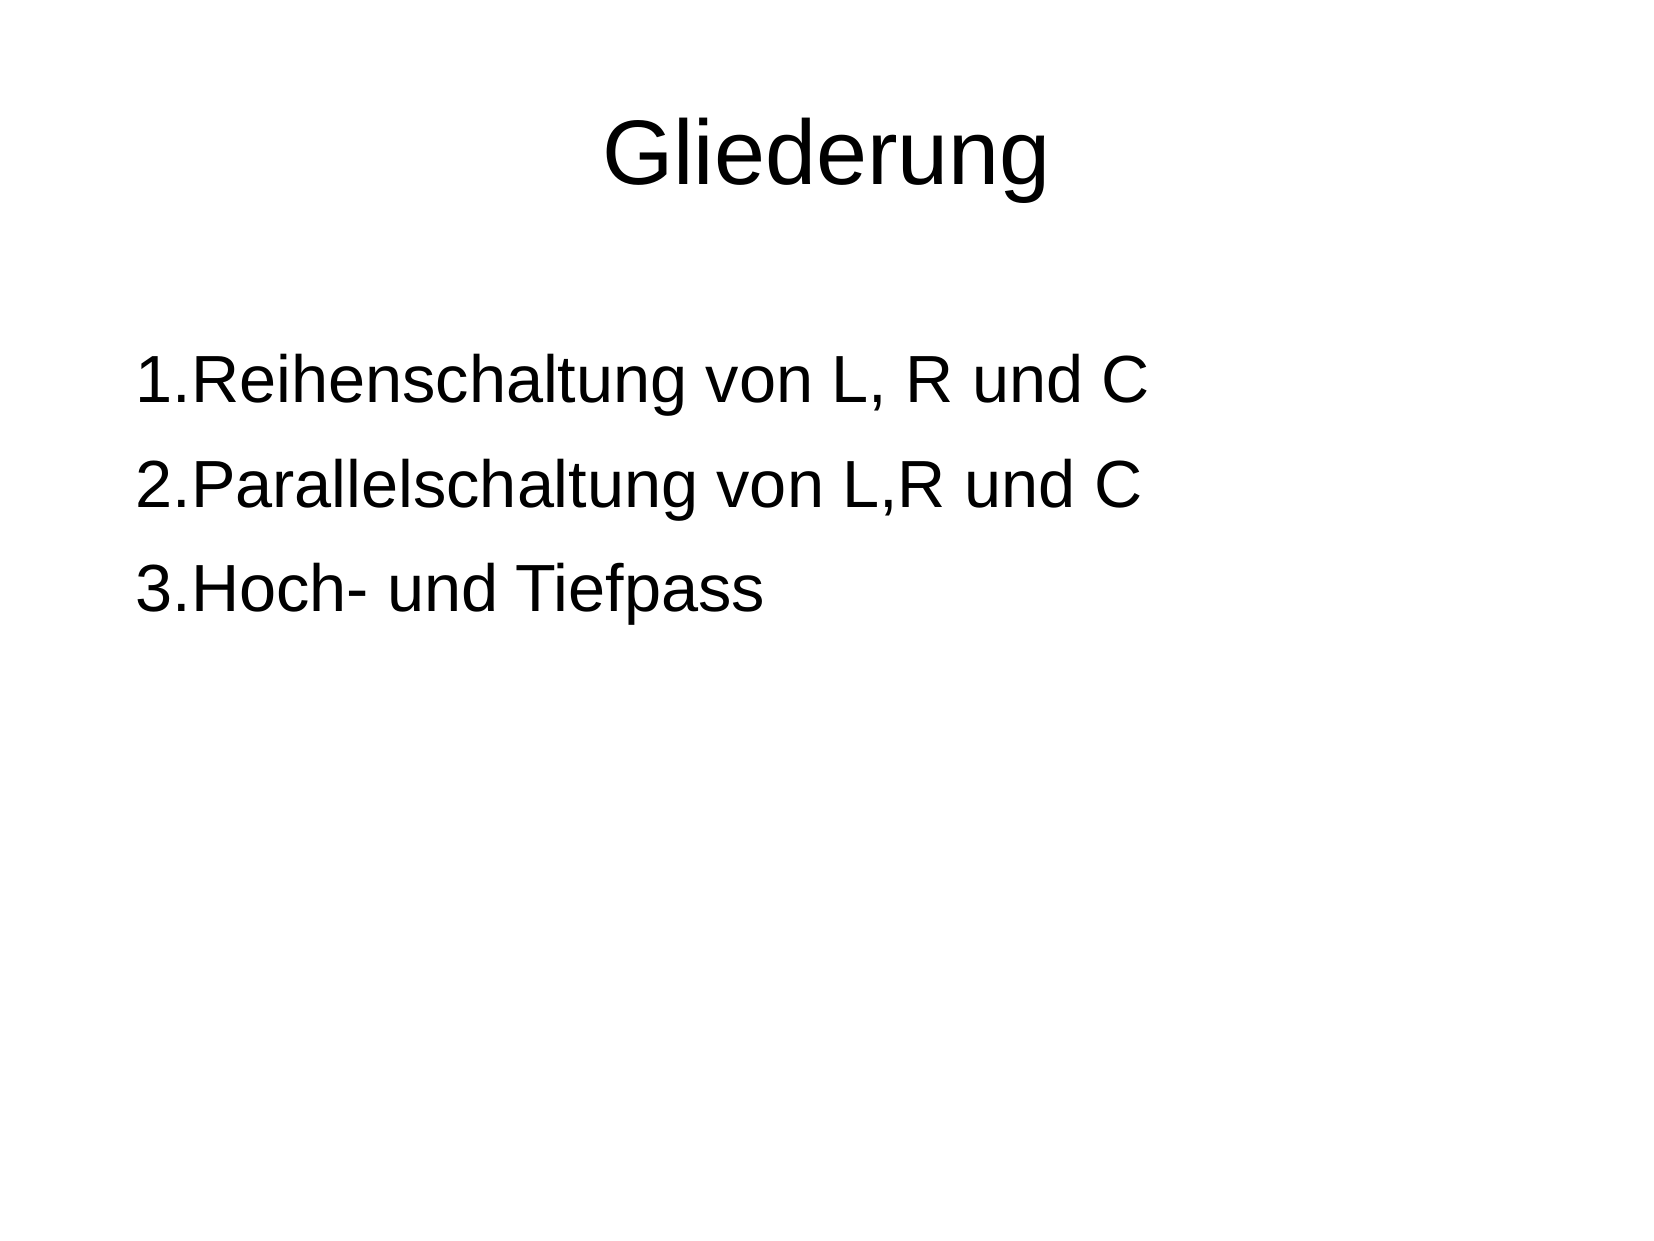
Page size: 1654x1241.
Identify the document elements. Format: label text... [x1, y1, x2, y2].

title Gliederung [82, 49, 1571, 257]
list Reihenschaltung von L, R und C Parallelschaltung von L,R und C Hoch- und Tiefpass [118, 342, 1607, 1232]
